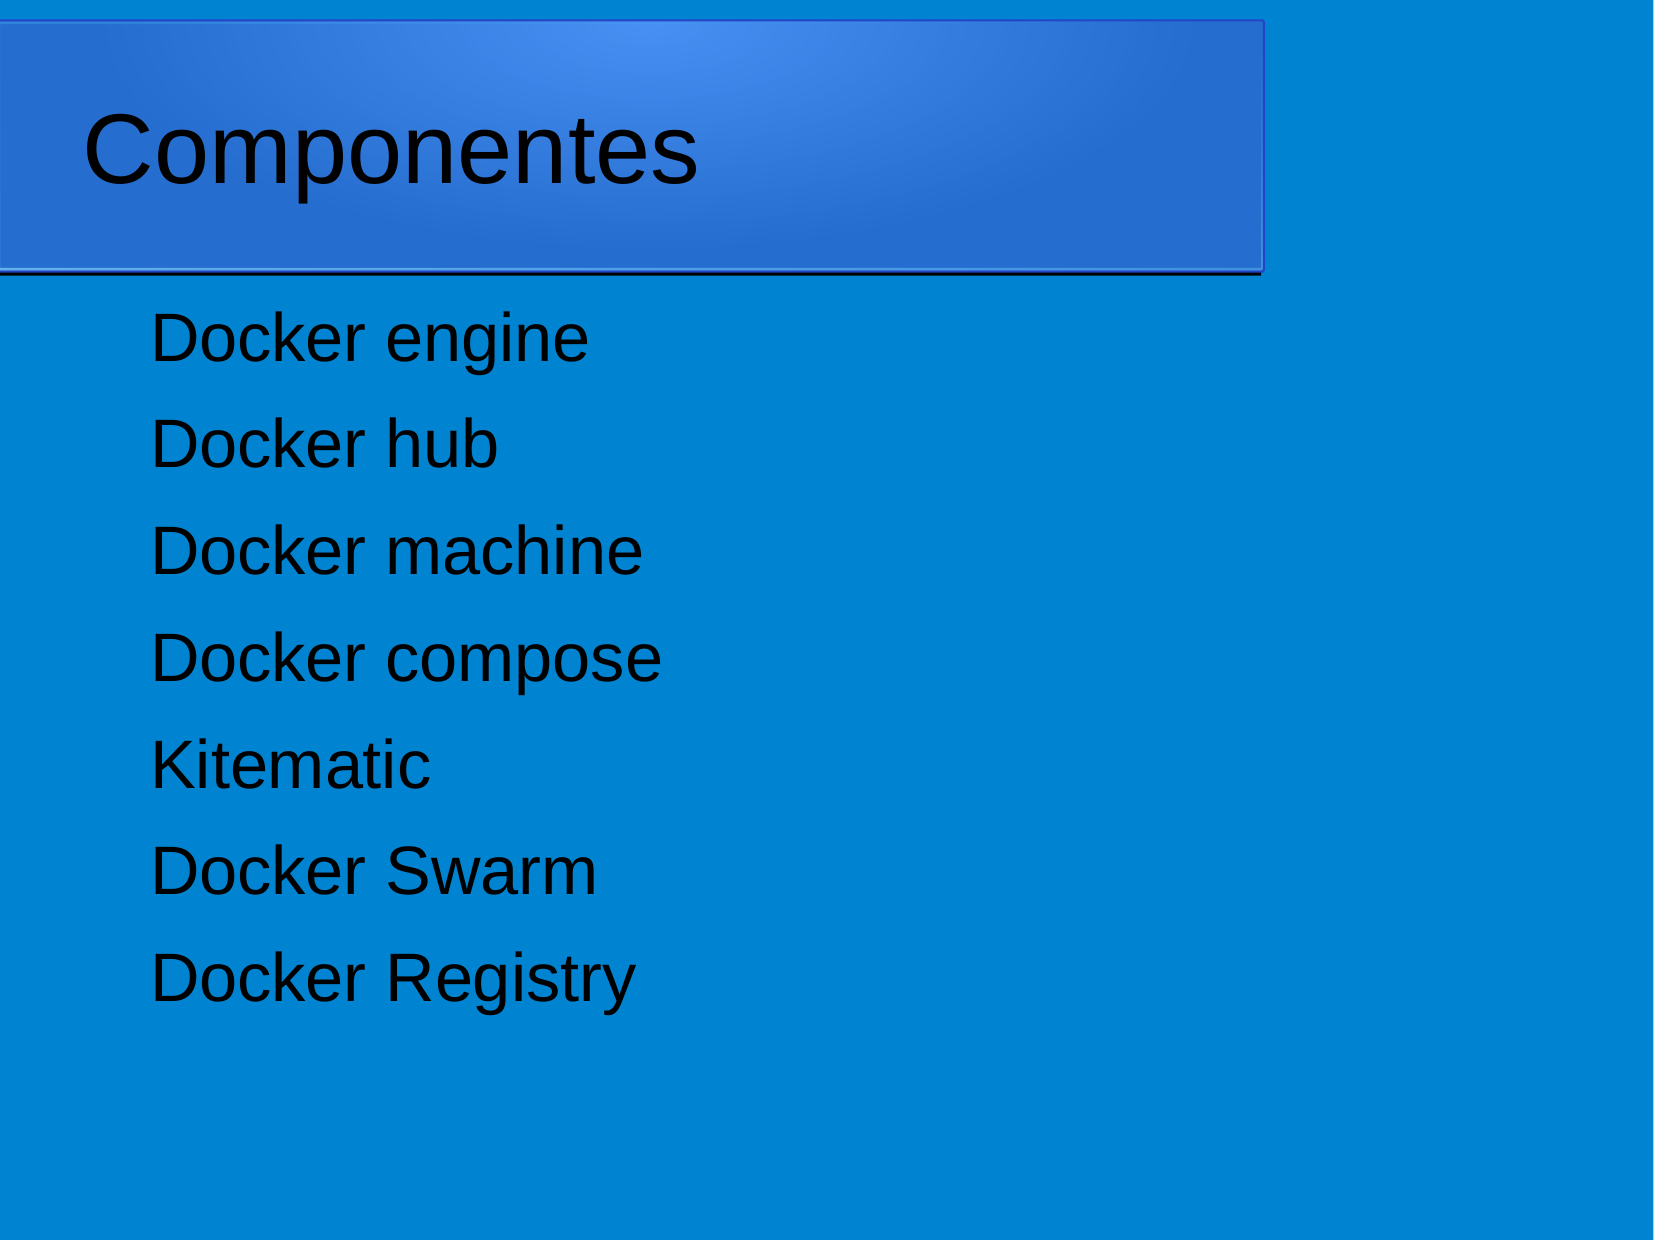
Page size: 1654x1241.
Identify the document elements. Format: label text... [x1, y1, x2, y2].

title Componentes [82, 47, 1235, 252]
list Docker engine Docker hub Docker machine Docker compose Kitematic Docker Swarm Docker Registry [82, 299, 1571, 1019]
